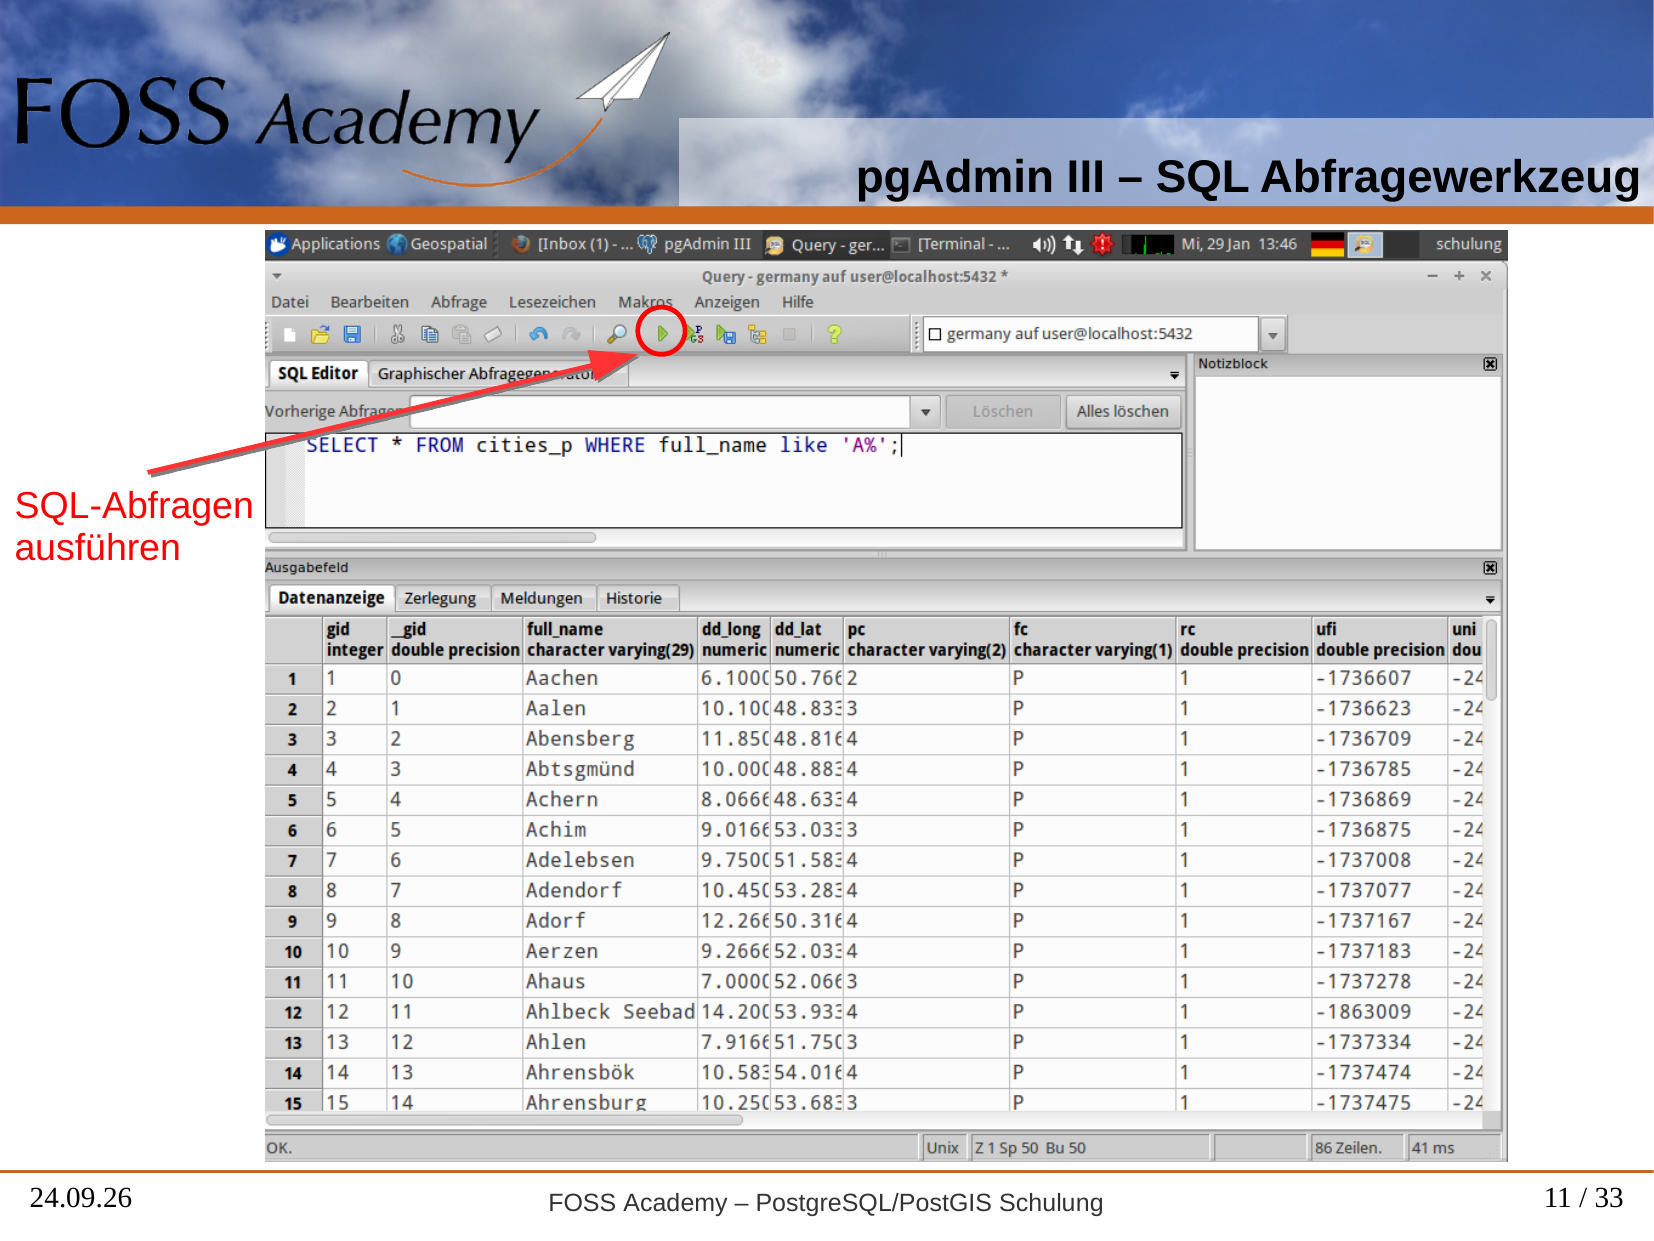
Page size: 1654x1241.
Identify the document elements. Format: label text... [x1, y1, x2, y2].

title pgAdmin III – SQL Abfragewerkzeug [283, 130, 1643, 225]
picture [265, 230, 1508, 1162]
picture [0, 0, 1654, 206]
text_box SQL-Abfragen ausführen [14, 484, 265, 578]
